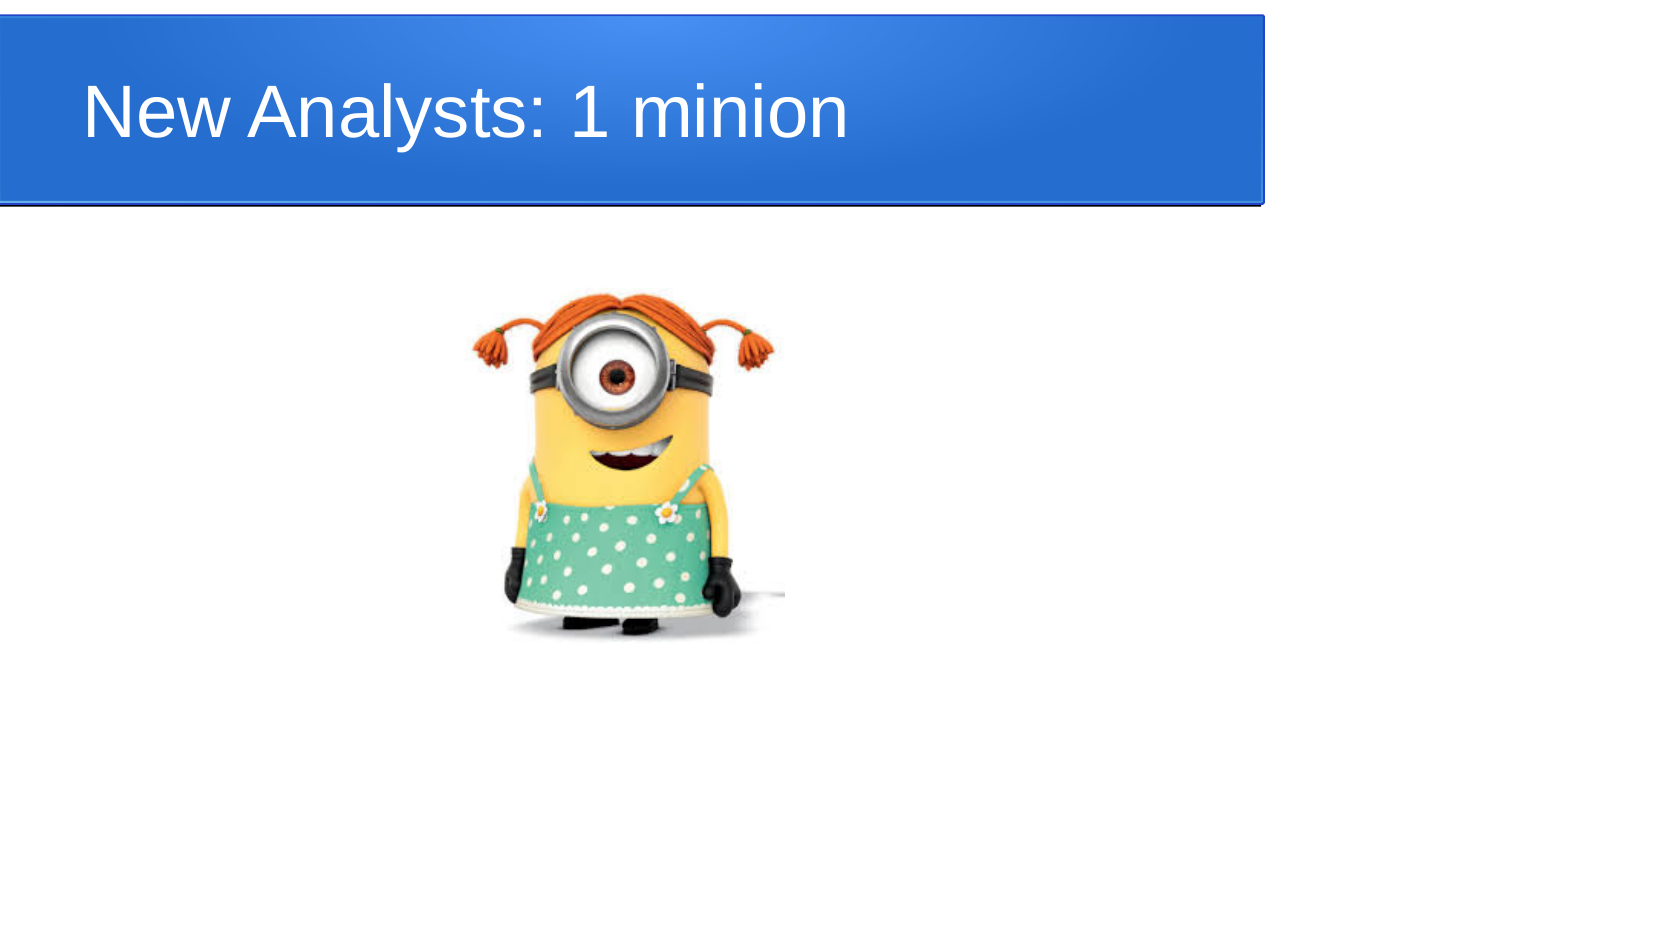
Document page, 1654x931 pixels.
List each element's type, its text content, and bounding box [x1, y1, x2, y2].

subtitle [0, 0, 796, 255]
title New Analysts: 1 minion [796, 35, 1235, 189]
picture [465, 276, 785, 646]
